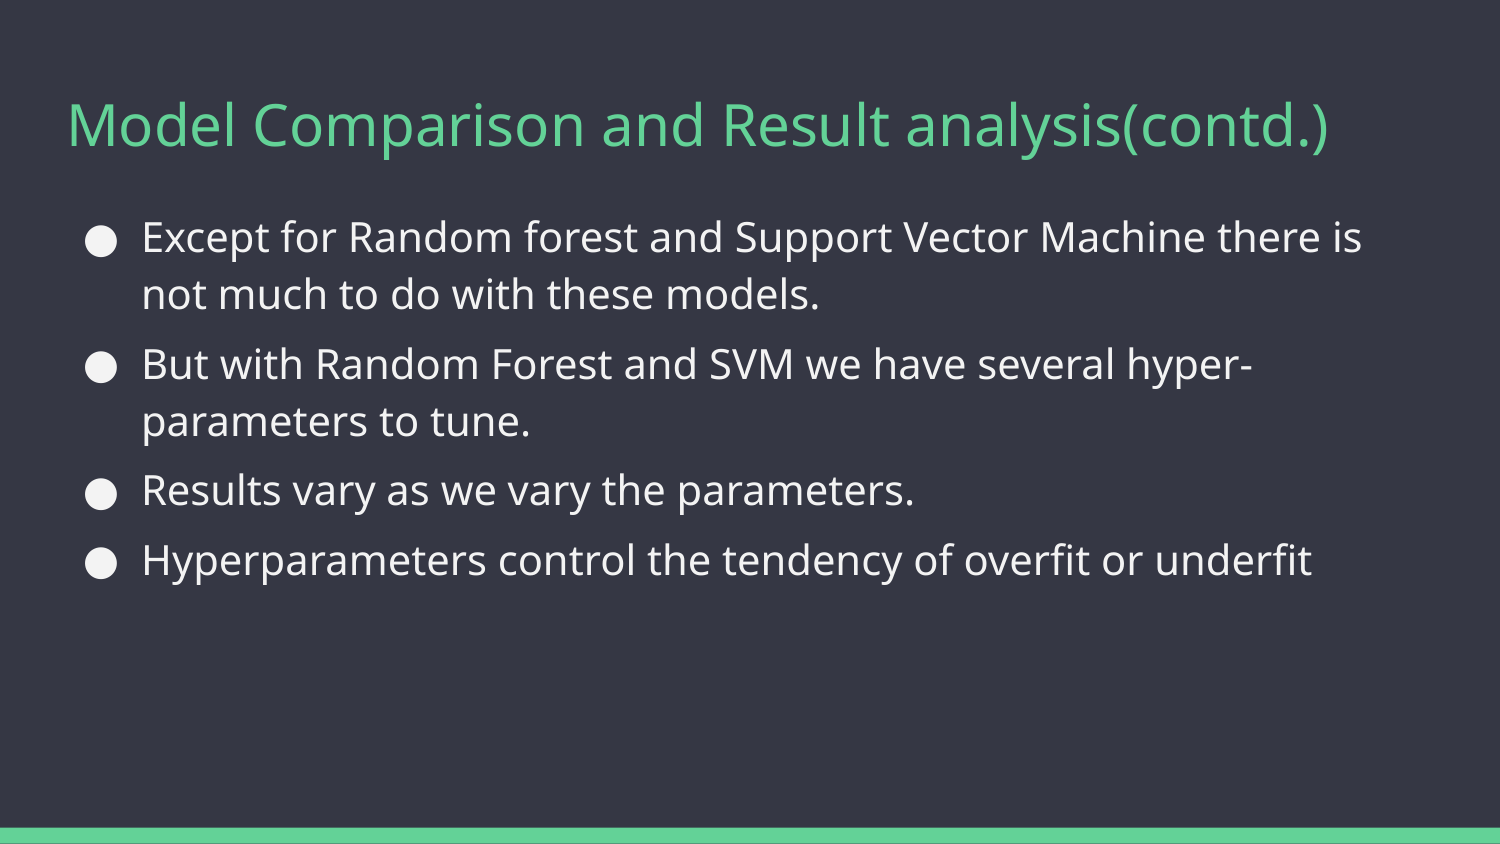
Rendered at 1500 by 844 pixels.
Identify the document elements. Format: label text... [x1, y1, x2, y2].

title Model Comparison and Result analysis(contd.) [51, 72, 1449, 167]
list Except for Random forest and Support Vector Machine there is not much to do with these models. But with Random Forest and SVM we have several hyper-parameters to tune. Results vary as we vary the parameters. Hyperparameters control the tendency of overfit or underfit [51, 189, 1449, 750]
